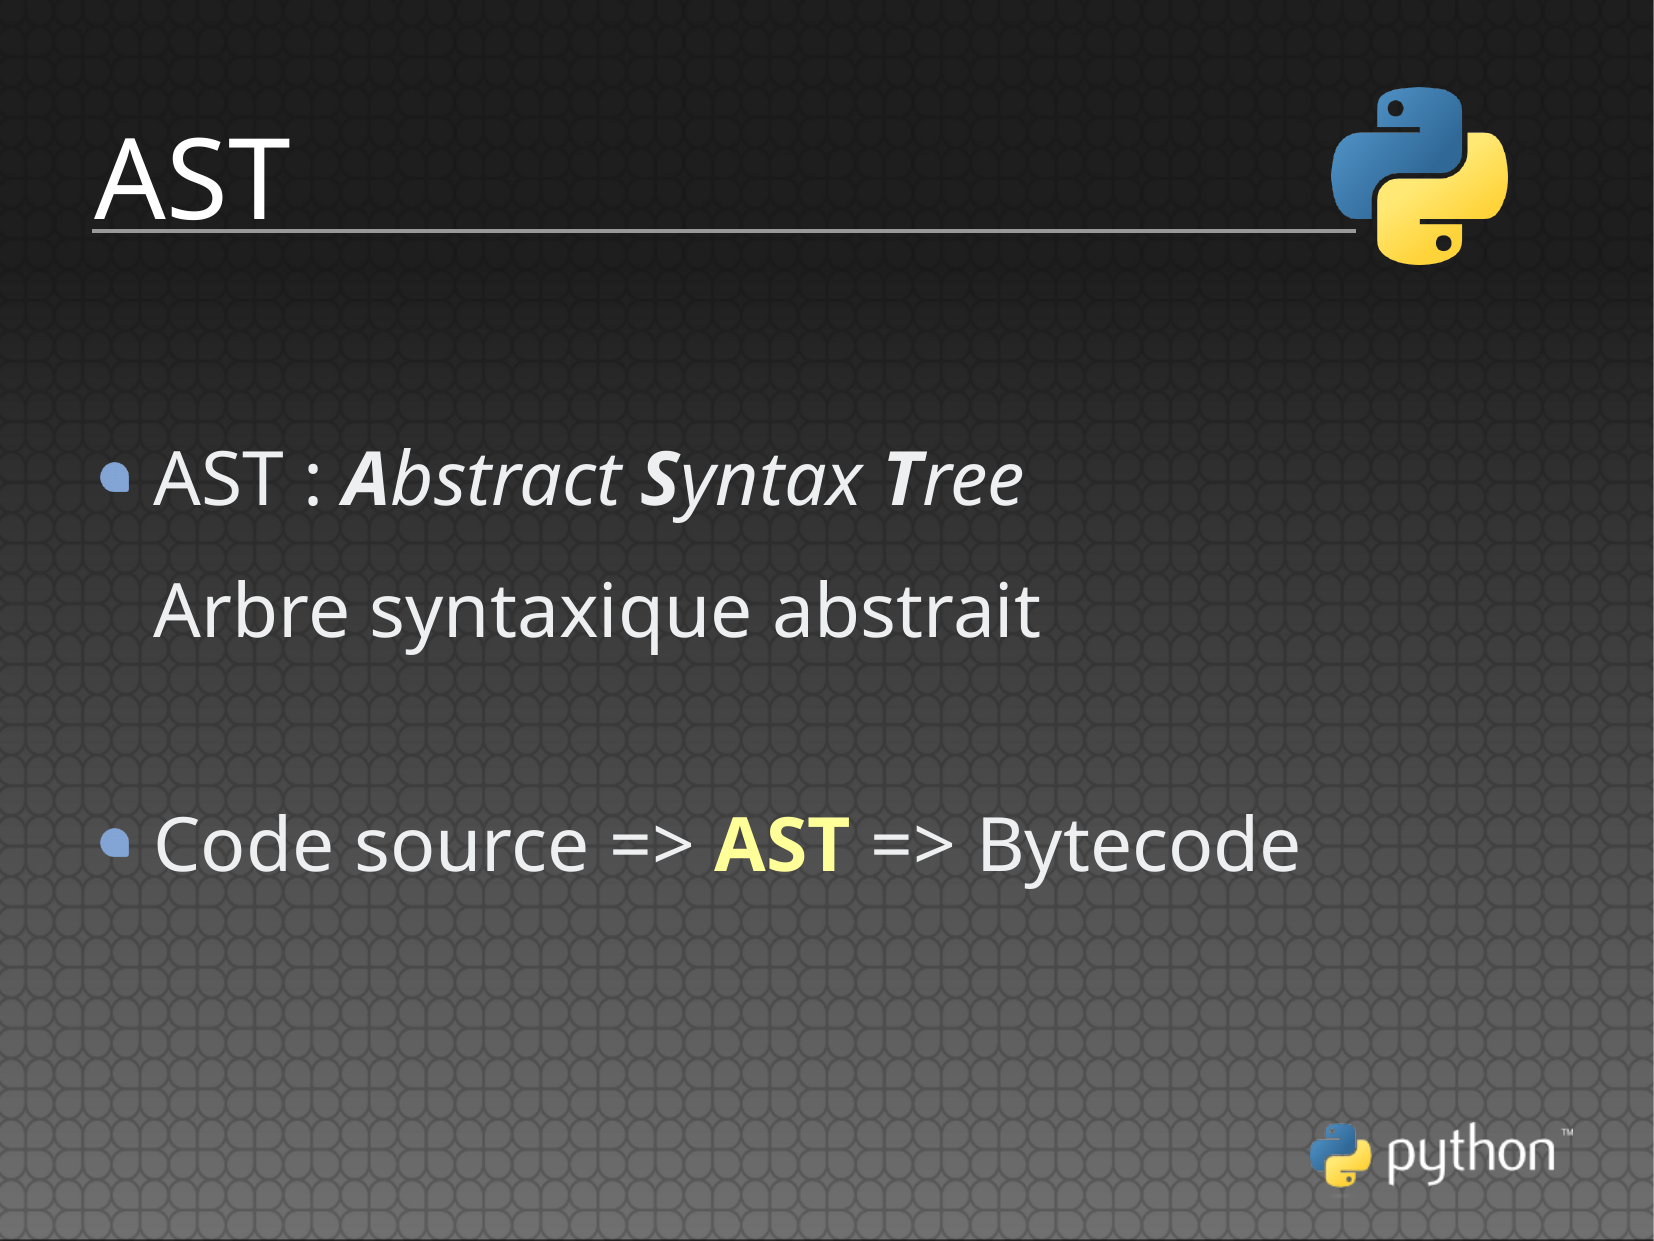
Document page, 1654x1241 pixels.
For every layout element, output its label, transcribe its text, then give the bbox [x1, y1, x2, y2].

title AST [94, 100, 1426, 251]
list AST : Abstract Syntax Tree Arbre syntaxique abstrait Code source => AST => Bytecode [82, 293, 1571, 1034]
picture [0, 0, 1654, 1241]
